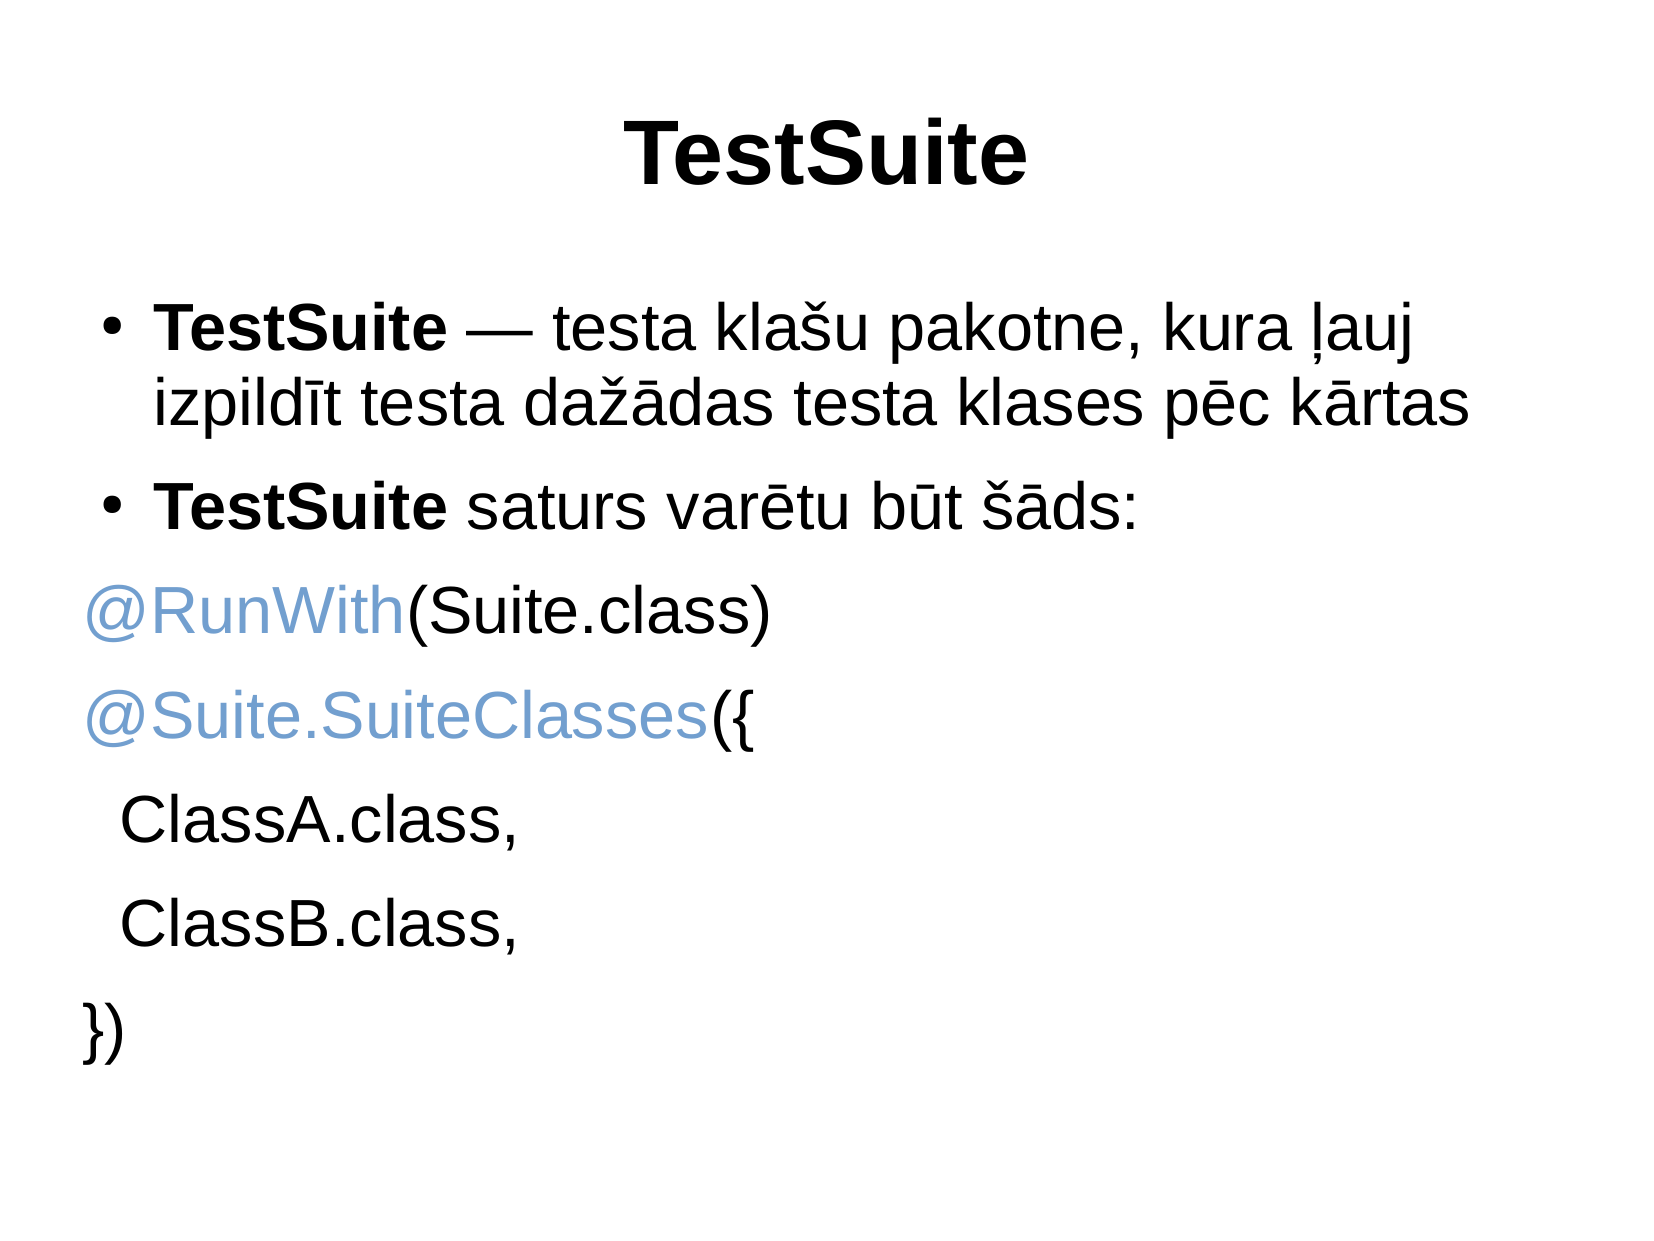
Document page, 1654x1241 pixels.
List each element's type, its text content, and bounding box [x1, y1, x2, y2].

list TestSuite — testa klašu pakotne, kura ļauj izpildīt testa dažādas testa klases pēc kārtas TestSuite saturs varētu būt šāds: @RunWith(Suite.class) @Suite.SuiteClasses({ ClassA.class, ClassB.class, }) [82, 290, 1571, 1158]
title TestSuite [82, 49, 1571, 257]
